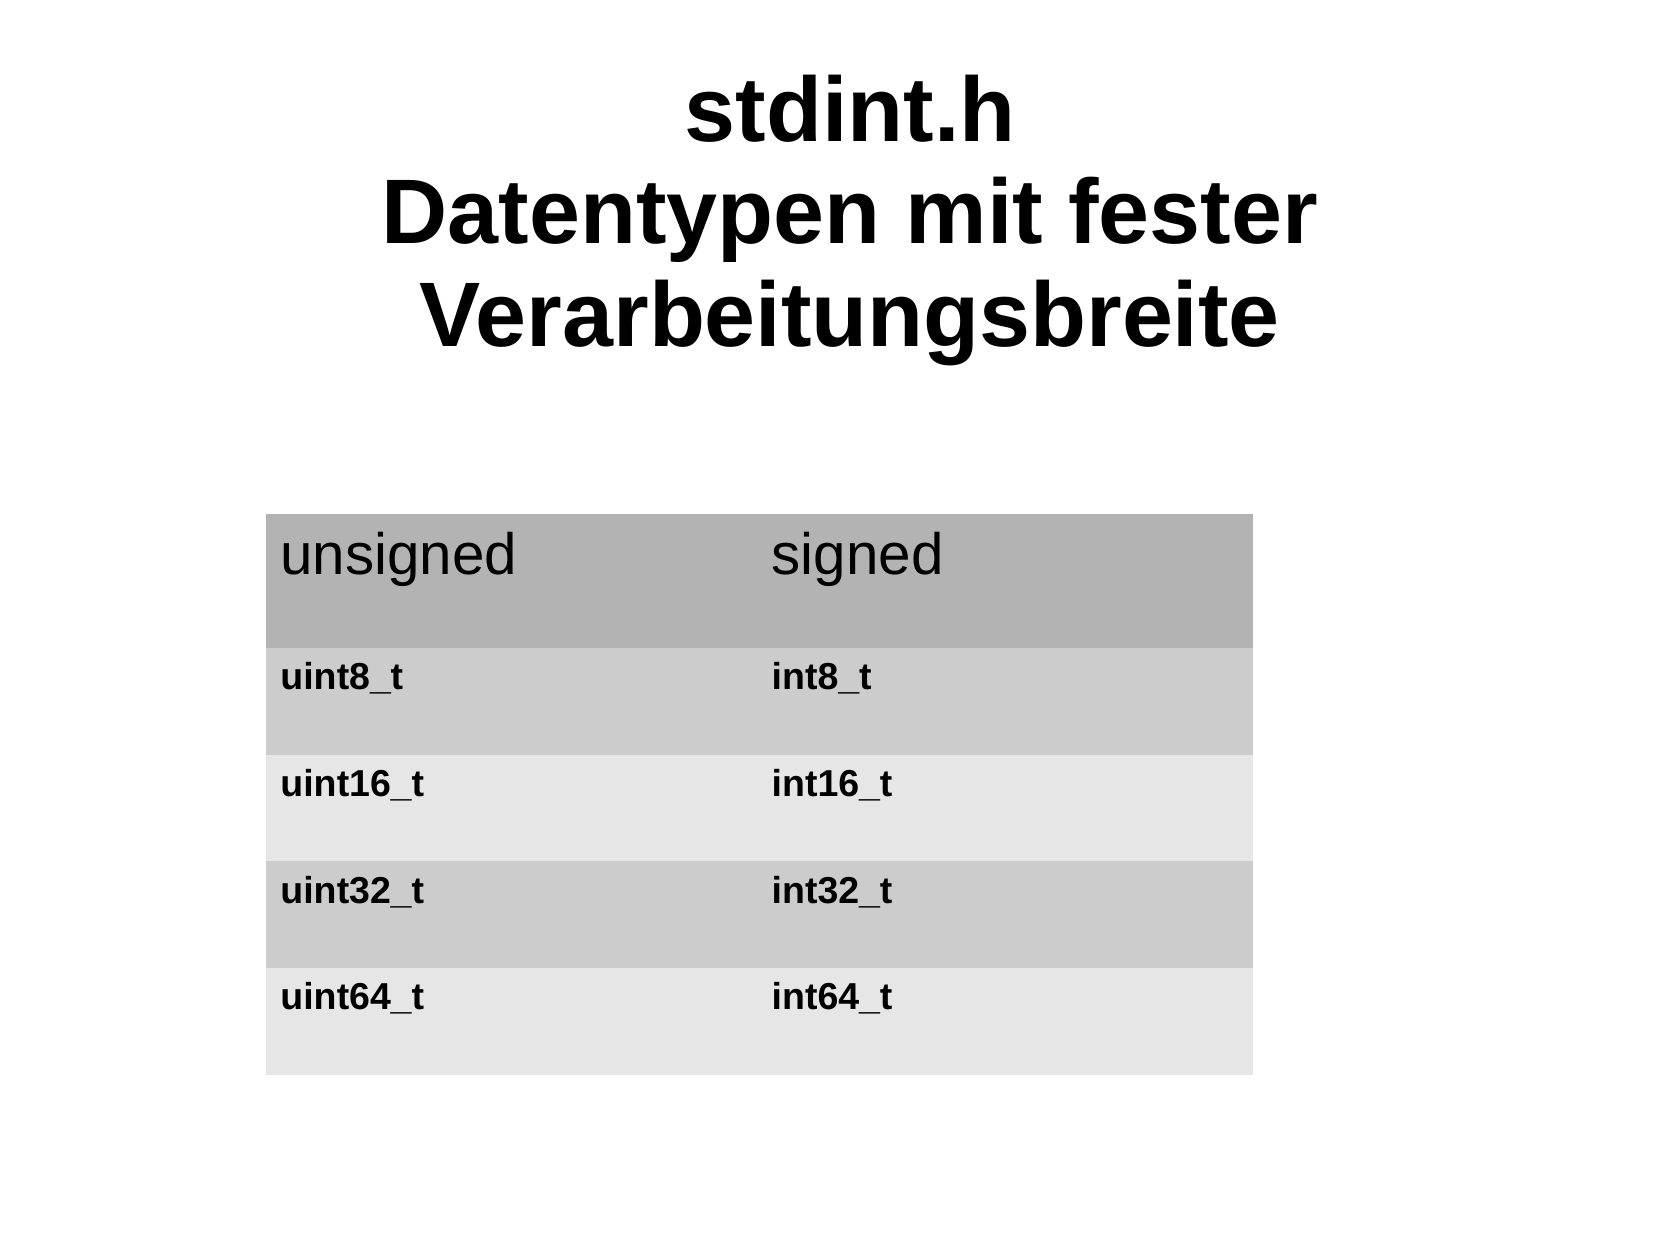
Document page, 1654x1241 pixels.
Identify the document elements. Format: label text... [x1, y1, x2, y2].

table_header signed [757, 514, 1253, 648]
table_cell int64_t [757, 968, 1253, 1075]
table_cell uint64_t [266, 968, 757, 1075]
table_header unsigned [266, 514, 757, 648]
table_cell uint32_t [266, 861, 757, 968]
table_cell uint16_t [266, 755, 757, 861]
table_cell int8_t [757, 648, 1253, 755]
table_cell uint8_t [266, 648, 757, 755]
table_cell int16_t [757, 755, 1253, 861]
table_cell int32_t [757, 861, 1253, 968]
title stdint.h Datentypen mit fester Verarbeitungsbreite [47, 34, 1654, 390]
